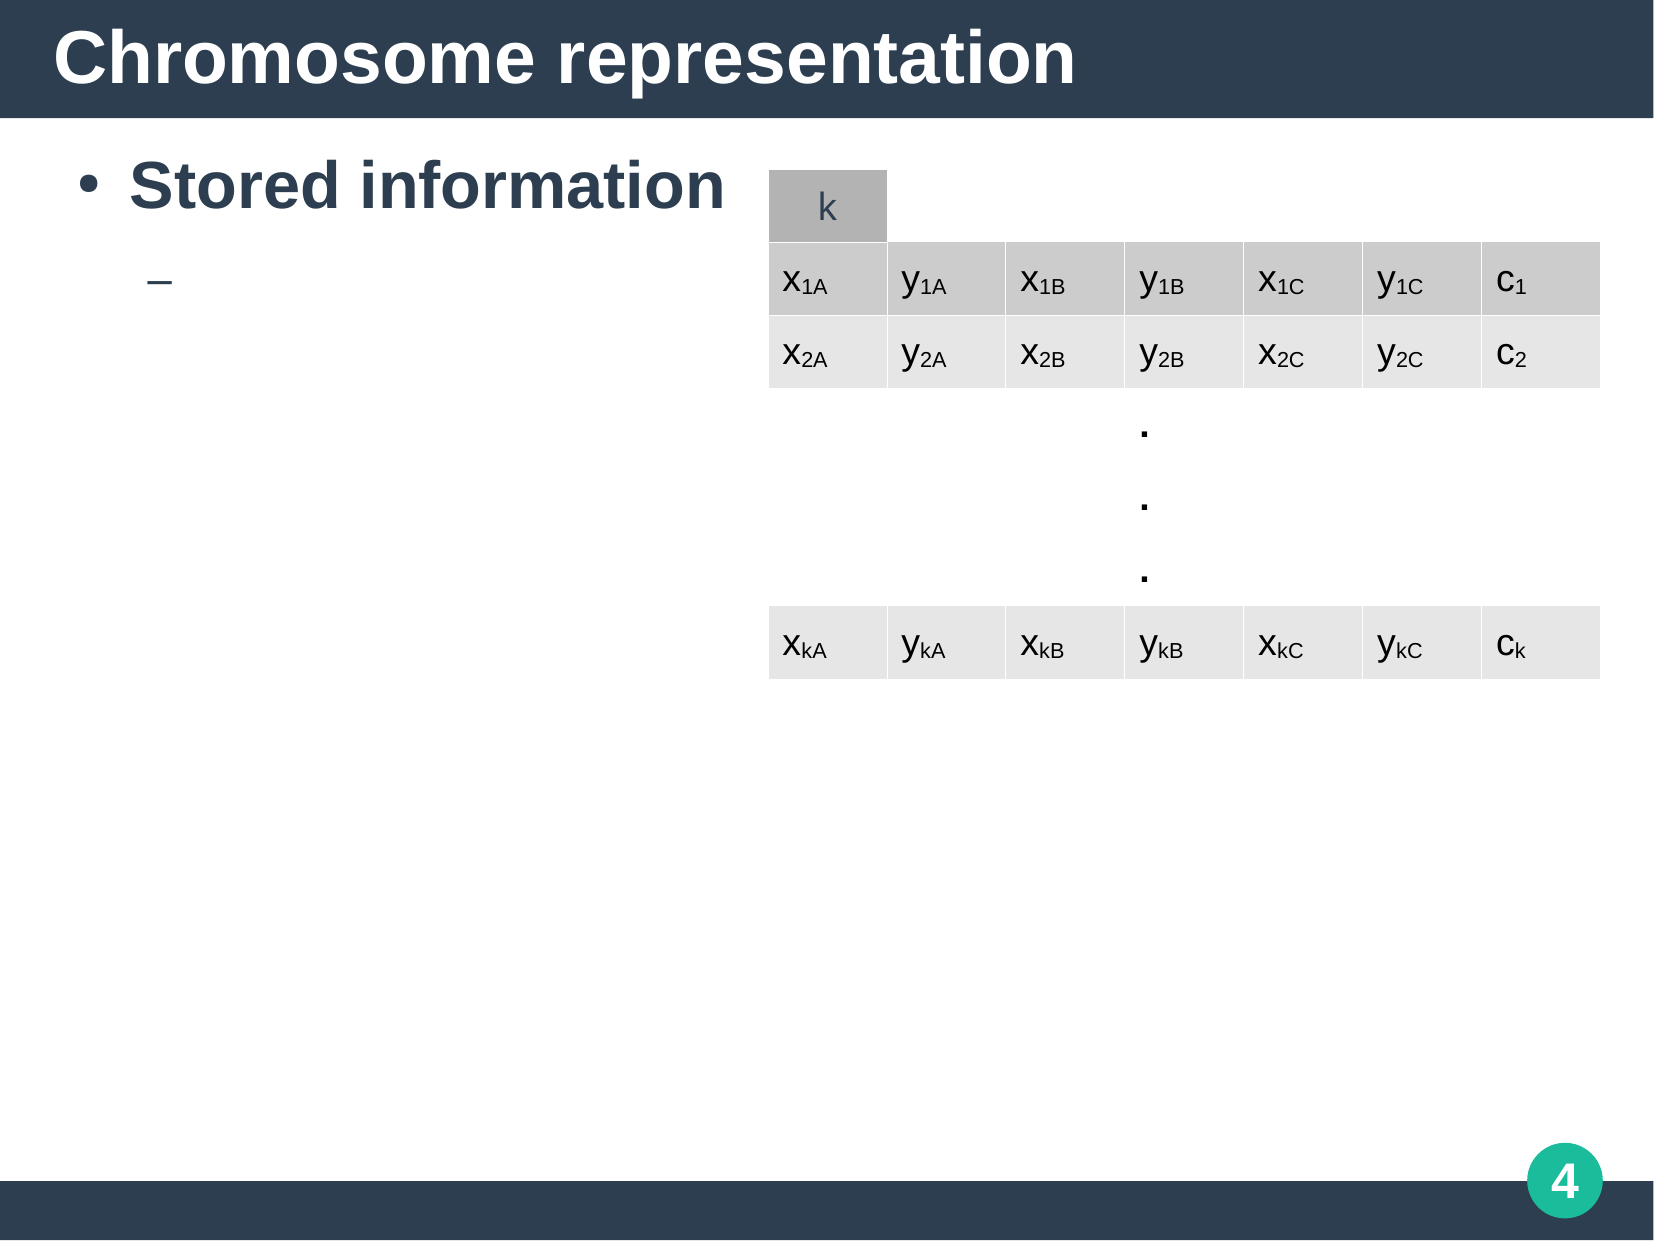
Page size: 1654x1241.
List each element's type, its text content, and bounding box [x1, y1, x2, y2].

table_cell [768, 461, 887, 534]
table_cell xkC [1244, 606, 1362, 679]
table_cell [1362, 534, 1481, 606]
table_cell [768, 534, 887, 606]
table_cell . [1125, 388, 1243, 461]
table_cell c2 [1482, 316, 1600, 388]
table_cell x2C [1244, 316, 1362, 388]
table_cell xkA [769, 606, 887, 679]
table_cell y1A [888, 242, 1005, 315]
table_cell [1006, 461, 1125, 534]
table_cell [1243, 388, 1362, 461]
title Chromosome representation [53, 0, 1589, 119]
table_cell x1B [1006, 242, 1124, 315]
table_cell y1C [1363, 242, 1481, 315]
table_cell [1362, 388, 1481, 461]
table_cell [768, 388, 887, 461]
table_header k [769, 170, 887, 242]
table_header [888, 169, 1600, 242]
table_cell xkB [1006, 606, 1124, 679]
table_cell [1481, 388, 1600, 461]
table_cell [1243, 461, 1362, 534]
table_cell . [1125, 534, 1243, 606]
table_cell x1C [1244, 242, 1362, 315]
table_cell ykA [888, 606, 1005, 679]
table_cell [1481, 461, 1600, 534]
table_cell y2C [1363, 316, 1481, 388]
table_cell y1B [1125, 242, 1243, 315]
table_cell ck [1482, 606, 1600, 679]
table_cell y2B [1125, 316, 1243, 388]
table_cell [887, 388, 1006, 461]
table_cell [887, 461, 1006, 534]
table_cell [1243, 534, 1362, 606]
table_cell ykC [1363, 606, 1481, 679]
list Stored information [59, 147, 1595, 1182]
table_cell [1362, 461, 1481, 534]
table_cell y2A [888, 316, 1005, 388]
table_cell c1 [1482, 242, 1600, 315]
table_cell [1006, 534, 1125, 606]
table_cell x1A [769, 243, 887, 315]
table_cell . [1125, 461, 1243, 534]
table_cell [1481, 534, 1600, 606]
table_cell ykB [1125, 606, 1243, 679]
table_cell [887, 534, 1006, 606]
table_cell x2A [769, 316, 887, 388]
table_cell x2B [1006, 316, 1124, 388]
table_cell [1006, 388, 1125, 461]
